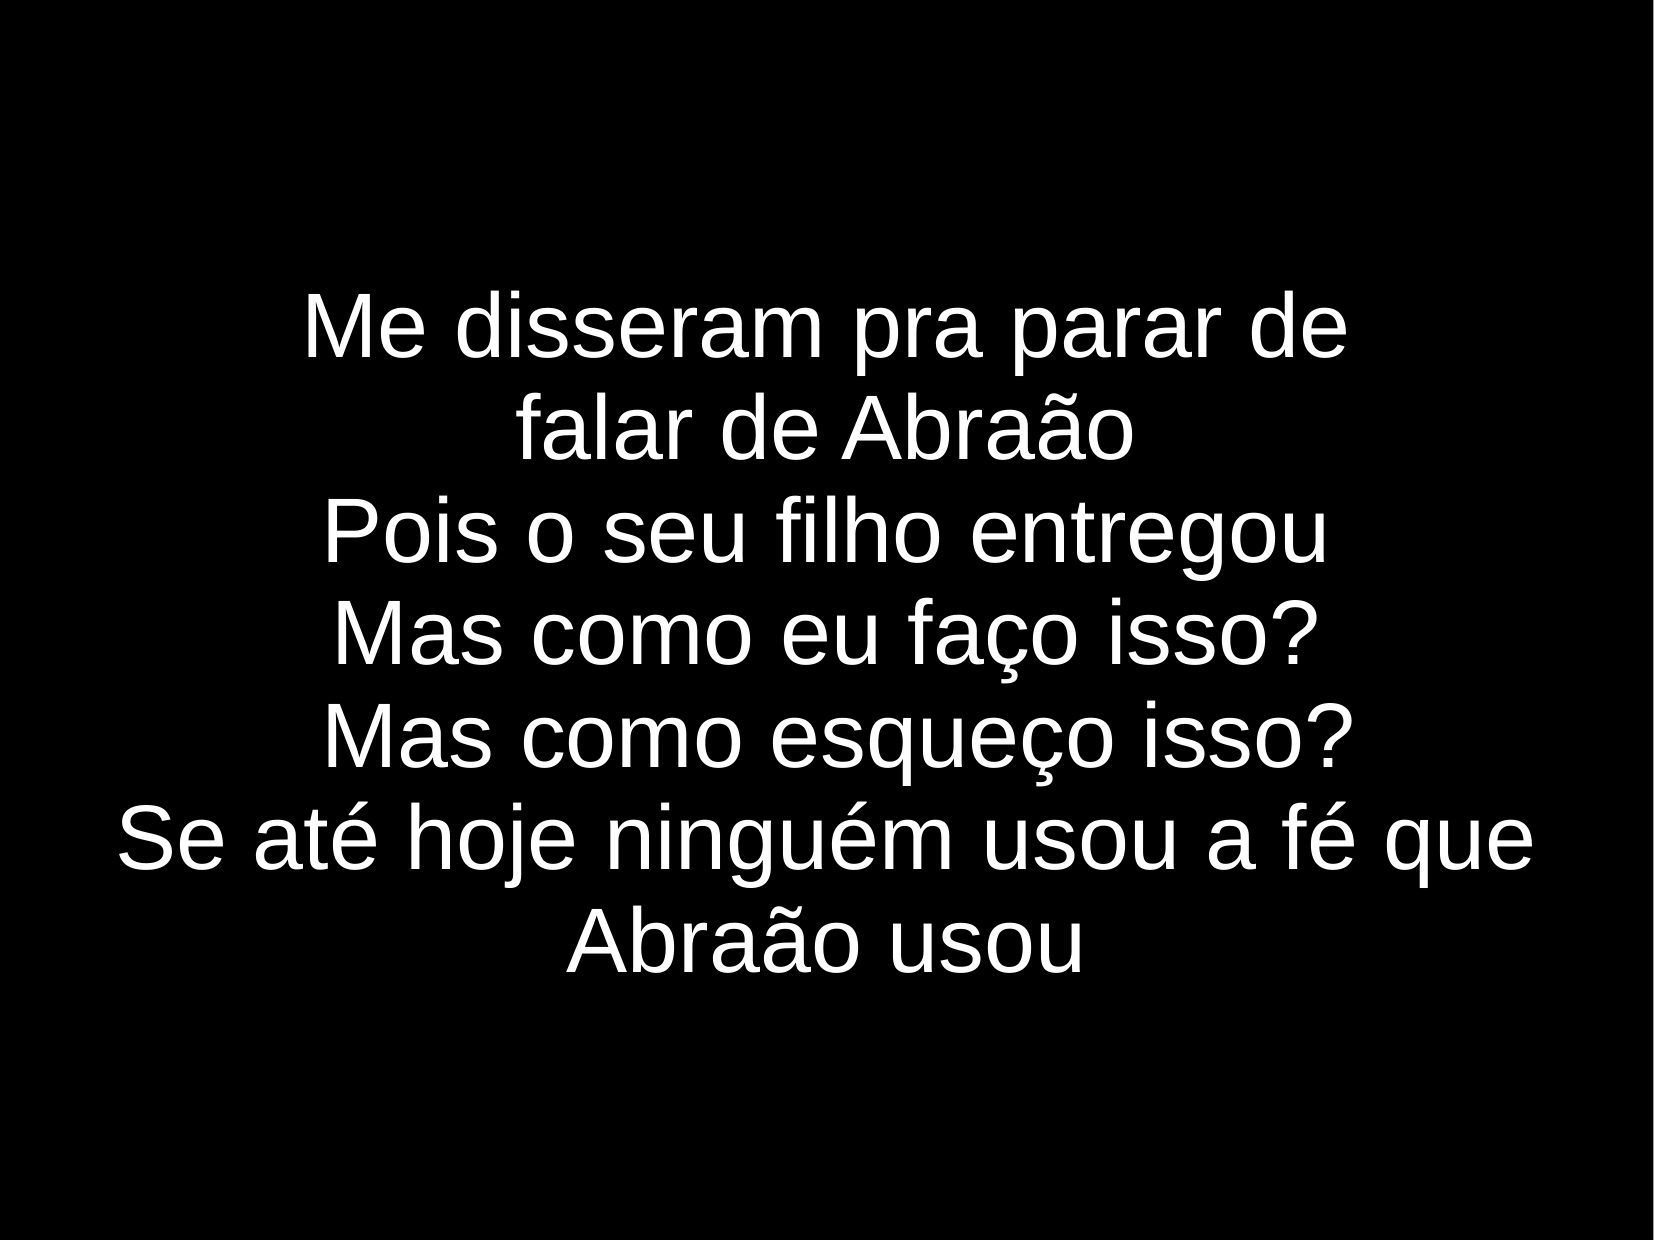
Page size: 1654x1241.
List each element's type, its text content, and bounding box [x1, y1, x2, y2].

subtitle Me disseram pra parar de falar de Abraão Pois o seu filho entregou Mas como eu faço isso? Mas como esqueço isso? Se até hoje ninguém usou a fé que Abraão usou [82, 49, 1571, 1217]
